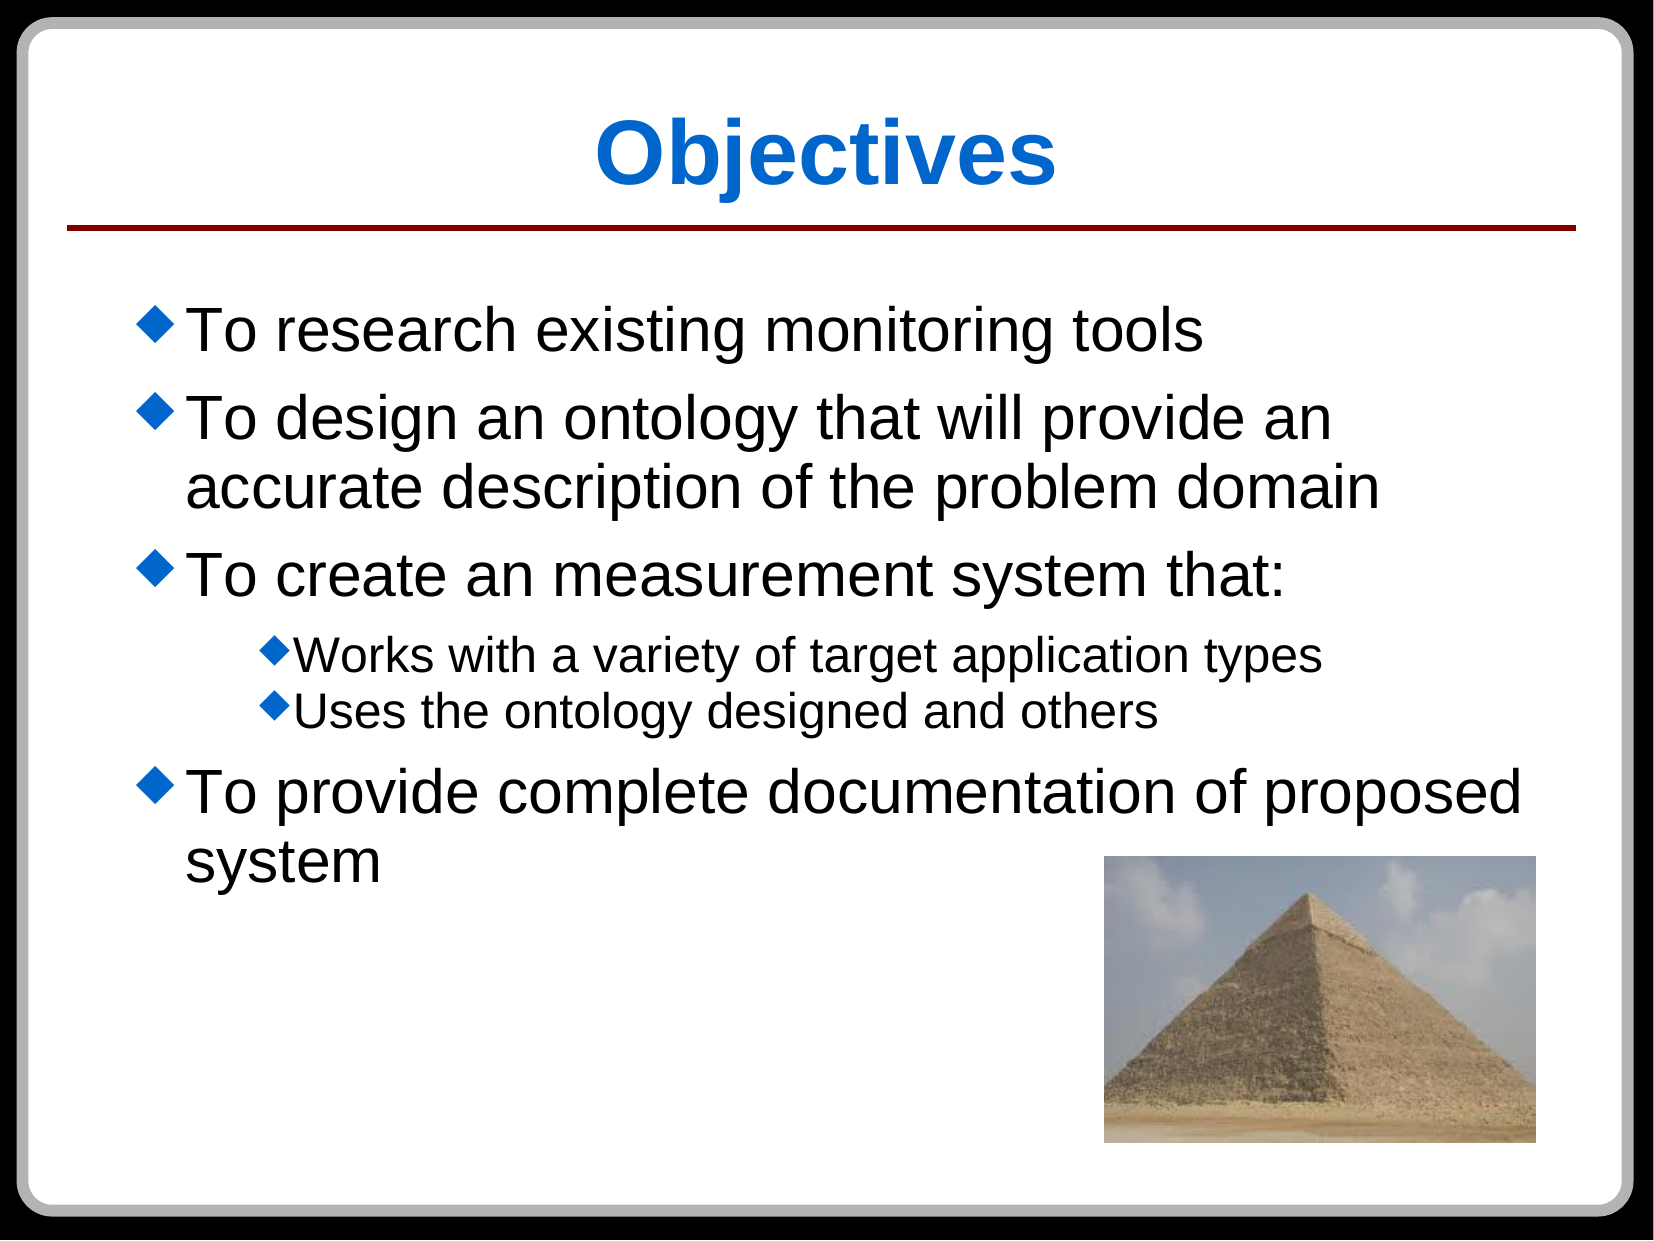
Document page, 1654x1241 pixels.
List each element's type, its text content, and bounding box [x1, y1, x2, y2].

list To research existing monitoring tools To design an ontology that will provide an accurate description of the problem domain To create an measurement system that: Works with a variety of target application types Uses the ontology designed and others To provide complete documentation of proposed system [114, 295, 1536, 1110]
picture [1104, 856, 1536, 1143]
title Objectives [82, 49, 1571, 257]
